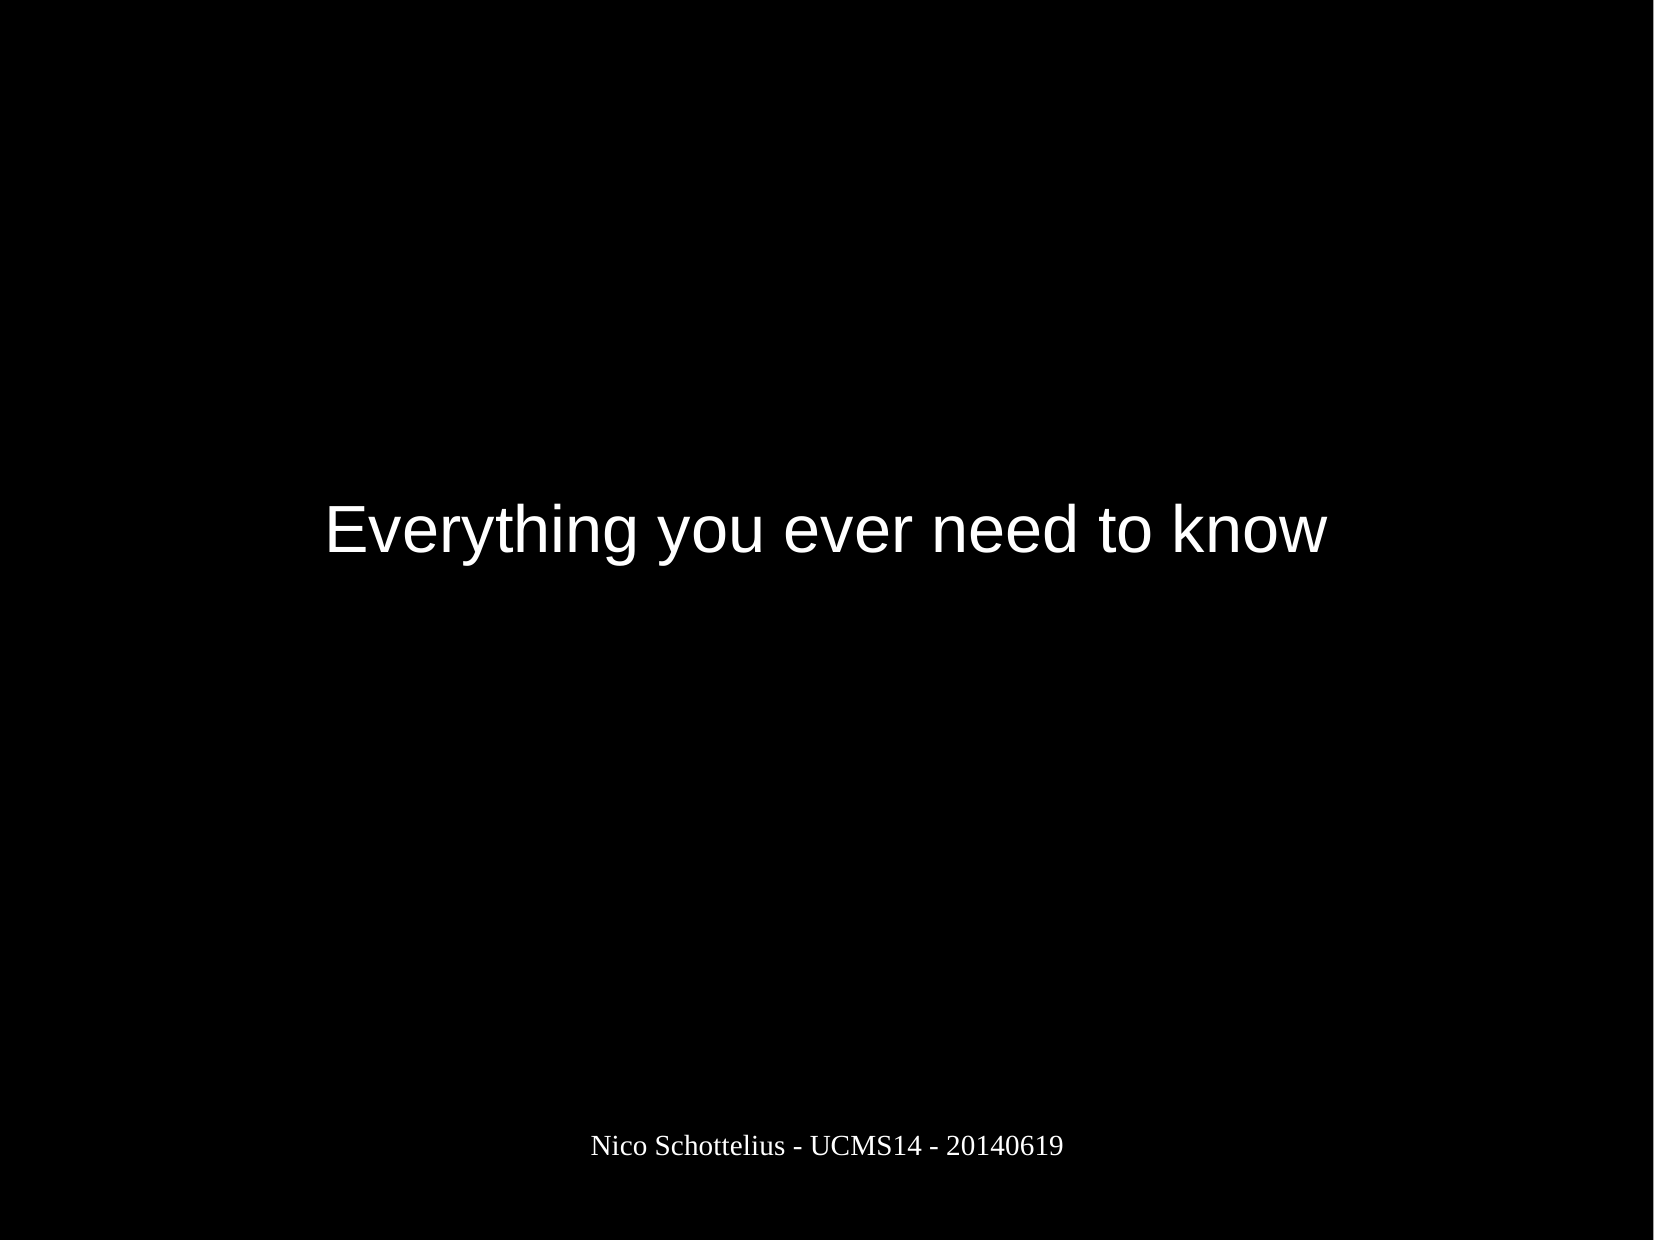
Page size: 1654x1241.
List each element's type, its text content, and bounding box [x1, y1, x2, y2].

subtitle Everything you ever need to know [82, 49, 1571, 1010]
